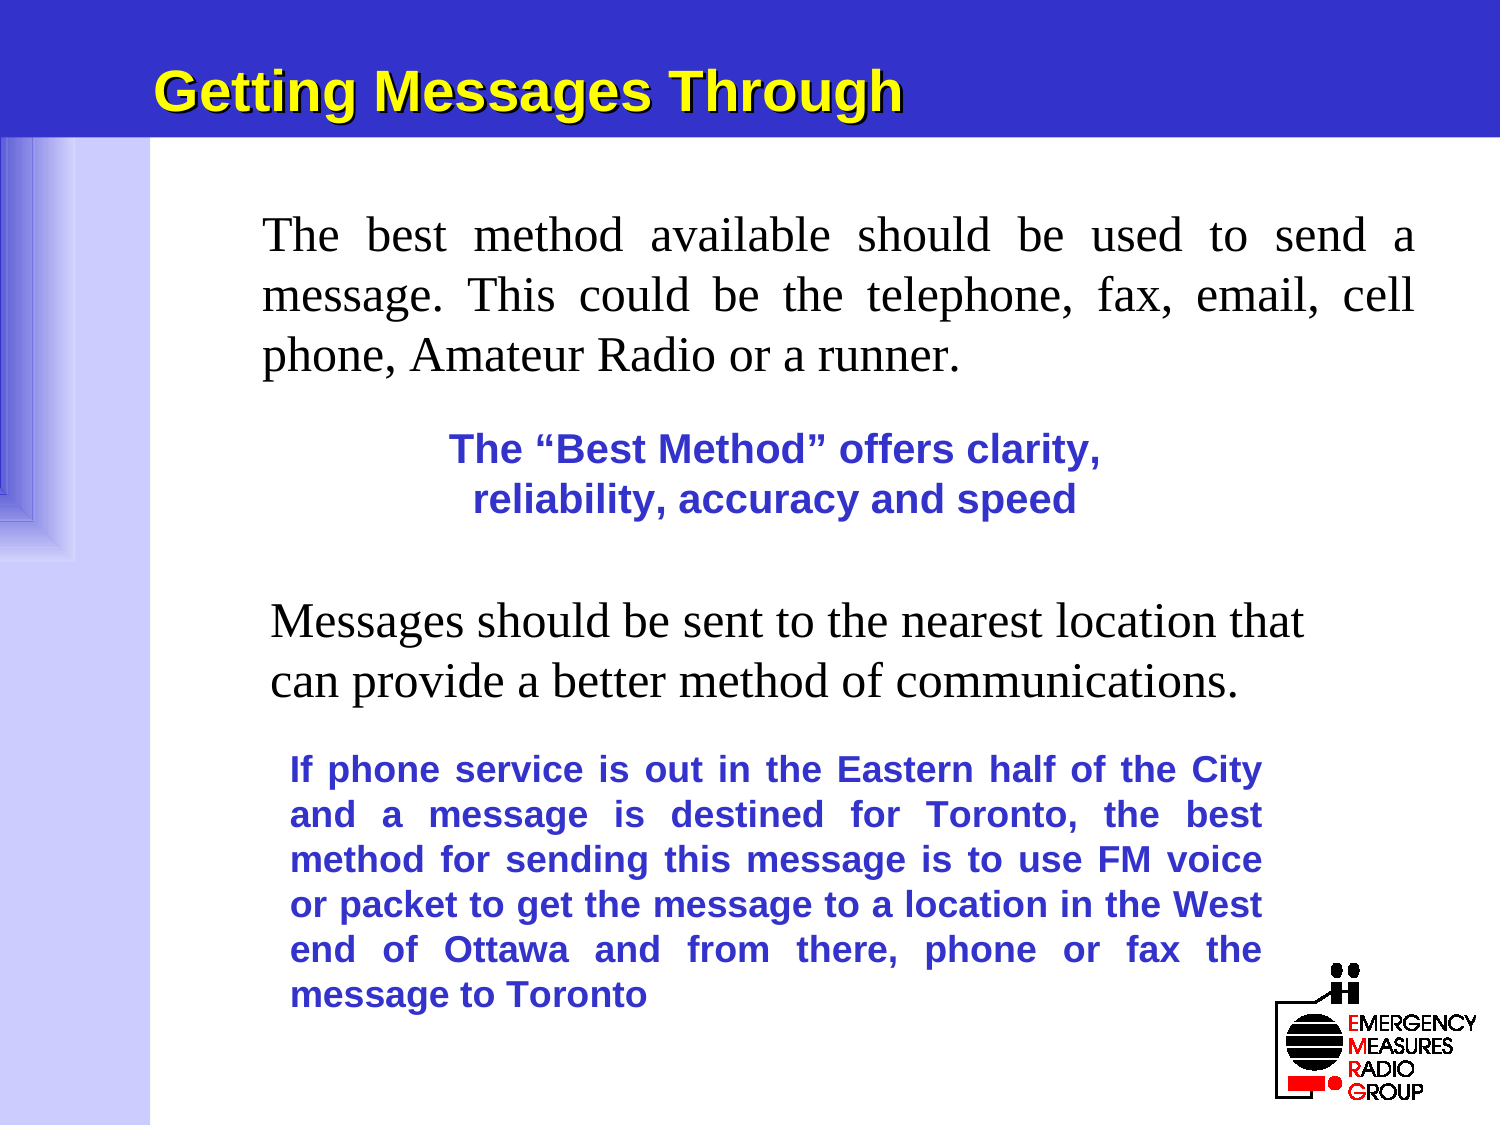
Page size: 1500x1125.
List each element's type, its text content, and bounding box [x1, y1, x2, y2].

text_box If phone service is out in the Eastern half of the City and a message is destined for Toronto, the best method for sending this message is to use FM voice or packet to get the message to a location in the West end of Ottawa and from there, phone or fax the message to Toronto [275, 737, 1279, 1023]
text_box The “Best Method” offers clarity, reliability, accuracy and speed [383, 413, 1168, 530]
text_box The best method available should be used to send a message. This could be the telephone, fax, email, cell phone, Amateur Radio or a runner. [247, 194, 1432, 390]
picture [1275, 963, 1476, 1100]
text_box Messages should be sent to the nearest location that can provide a better method of communications. [255, 580, 1371, 716]
text_box Getting Messages Through [139, 45, 921, 131]
